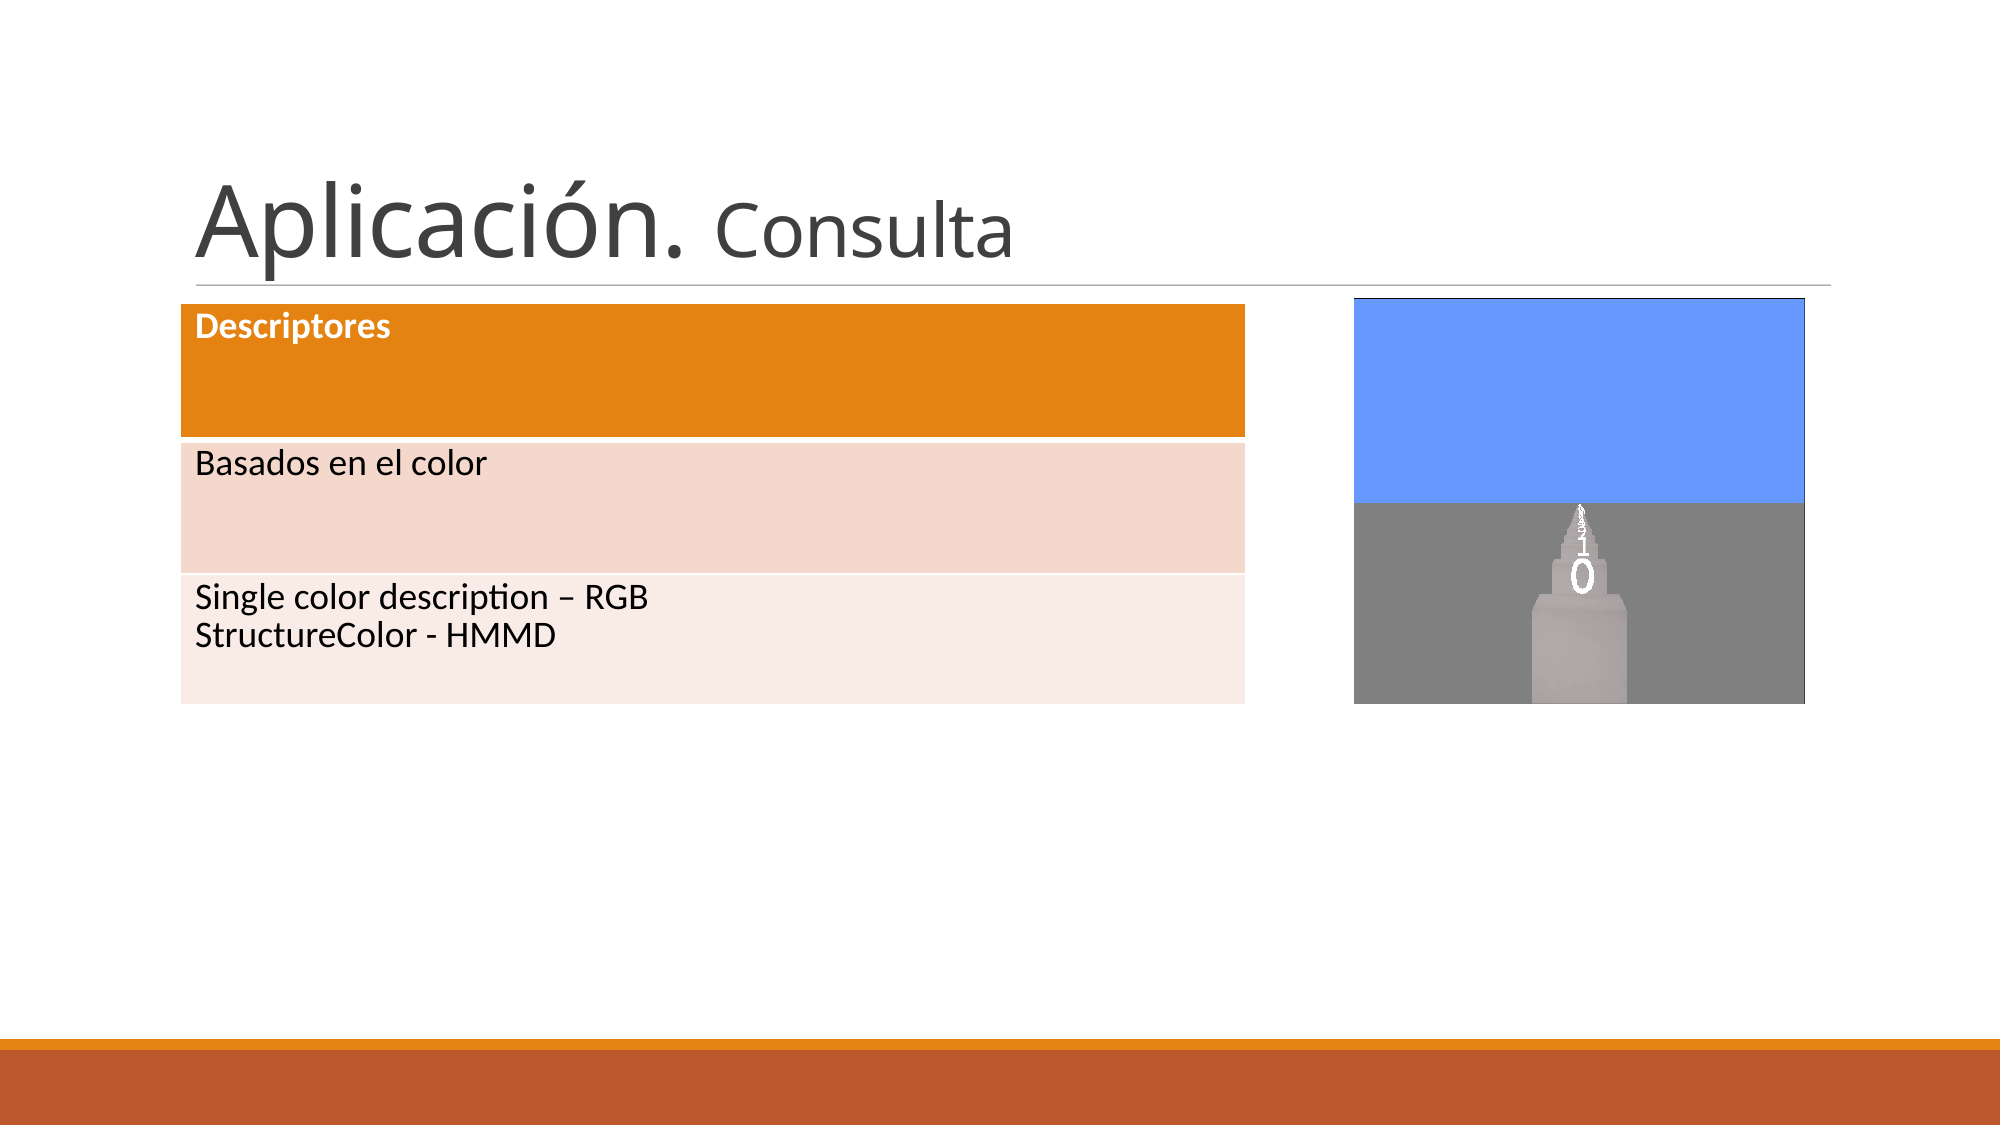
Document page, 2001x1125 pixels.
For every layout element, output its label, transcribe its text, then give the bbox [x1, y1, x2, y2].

table_cell Single color description – RGB StructureColor - HMMD [181, 575, 1245, 704]
table_header Descriptores [181, 304, 1245, 437]
title Aplicación. Consulta [180, 47, 1830, 285]
table_cell Basados en el color [181, 443, 1245, 573]
picture [1354, 298, 1805, 704]
